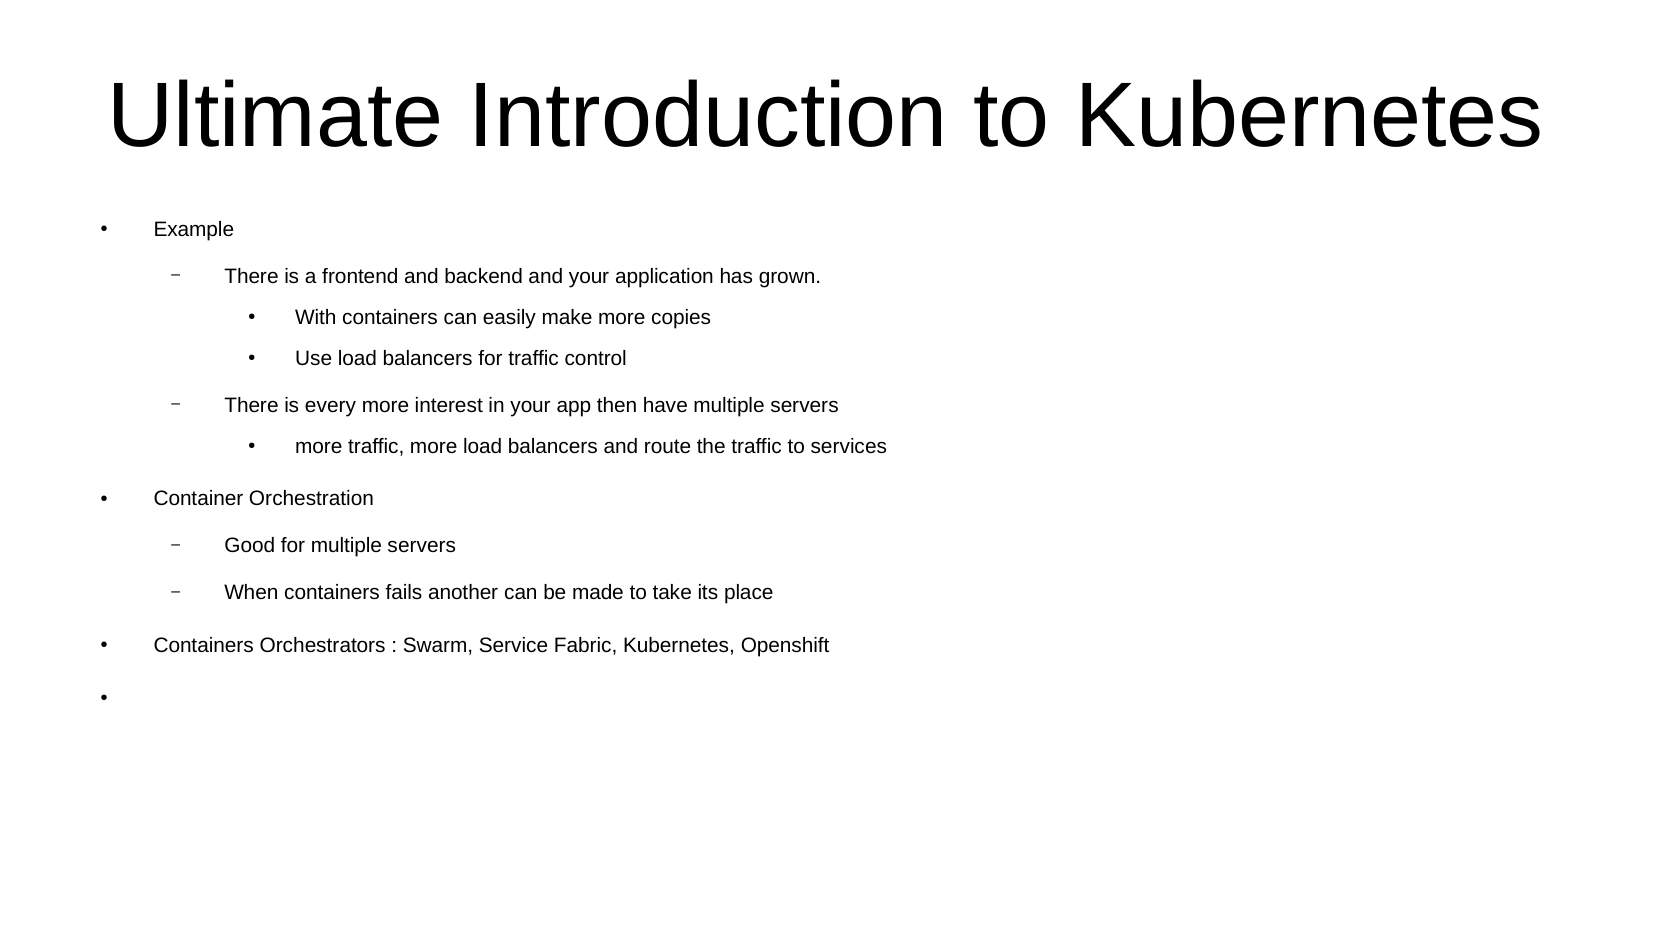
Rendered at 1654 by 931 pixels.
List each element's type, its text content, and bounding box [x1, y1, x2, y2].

list Example There is a frontend and backend and your application has grown. With containers can easily make more copies Use load balancers for traffic control There is every more interest in your app then have multiple servers more traffic, more load balancers and route the traffic to services Container Orchestration Good for multiple servers When containers fails another can be made to take its place Containers Orchestrators : Swarm, Service Fabric, Kubernetes, Openshift [82, 217, 1621, 901]
title Ultimate Introduction to Kubernetes [82, 37, 1571, 193]
